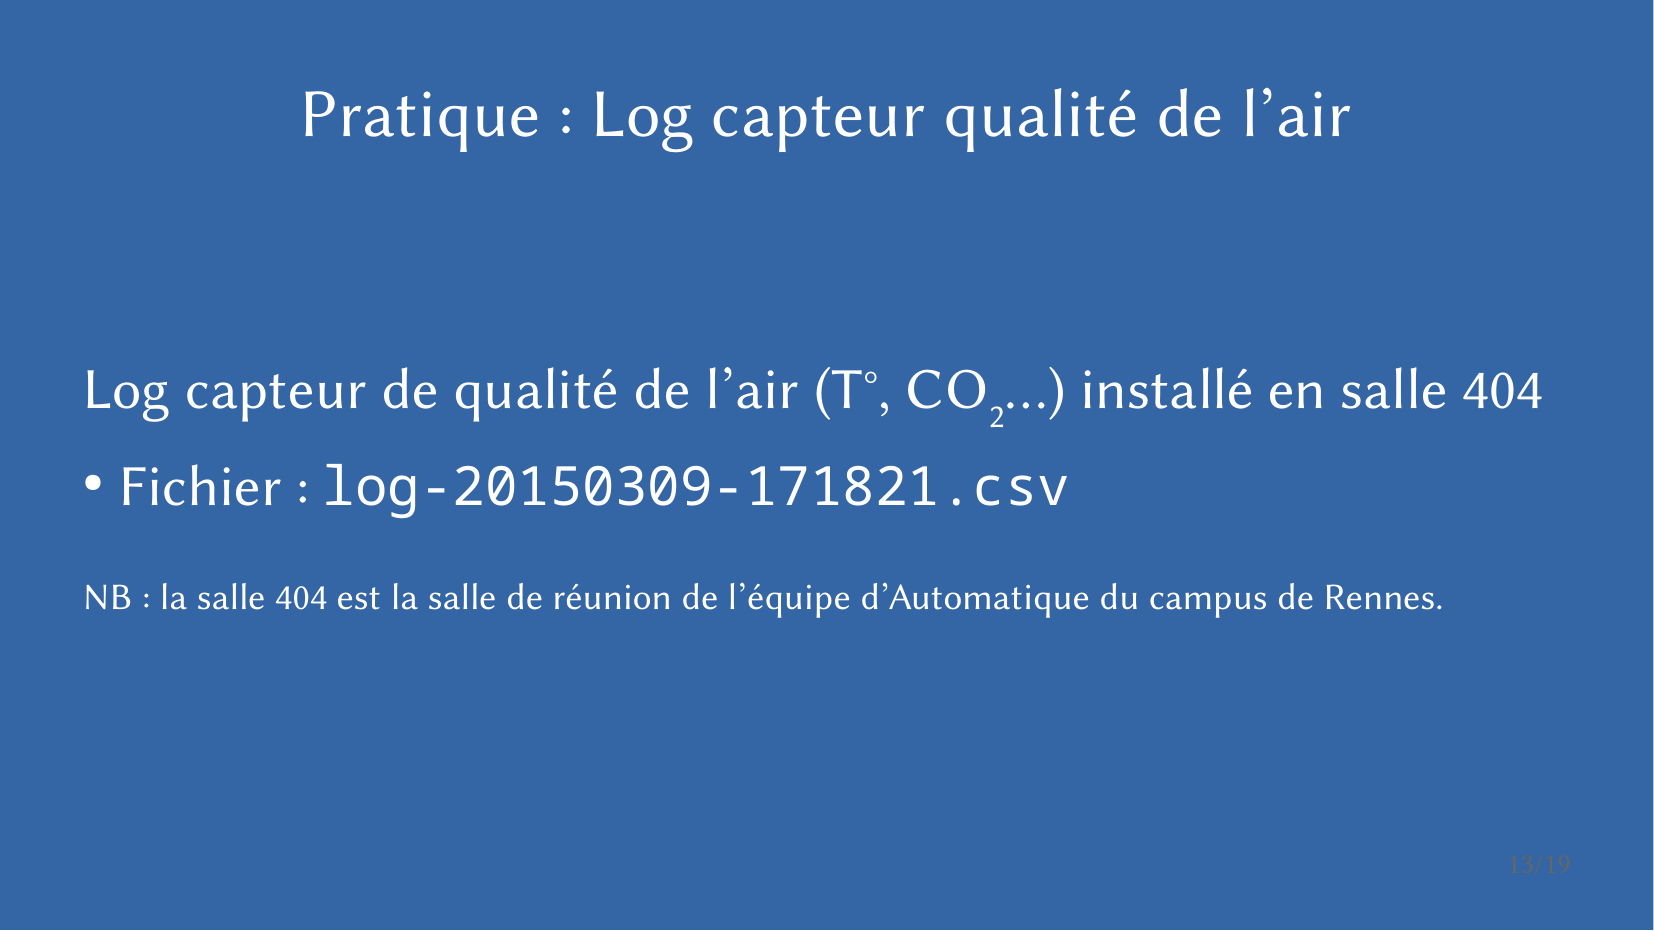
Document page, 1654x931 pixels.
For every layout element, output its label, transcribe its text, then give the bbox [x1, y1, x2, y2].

title Pratique : Log capteur qualité de l’air [82, 37, 1571, 193]
subtitle Log capteur de qualité de l’air (T°, CO2...) installé en salle 404 Fichier : log-20150309-171821.csv NB : la salle 404 est la salle de réunion de l’équipe d’Automatique du campus de Rennes. [82, 217, 1571, 758]
